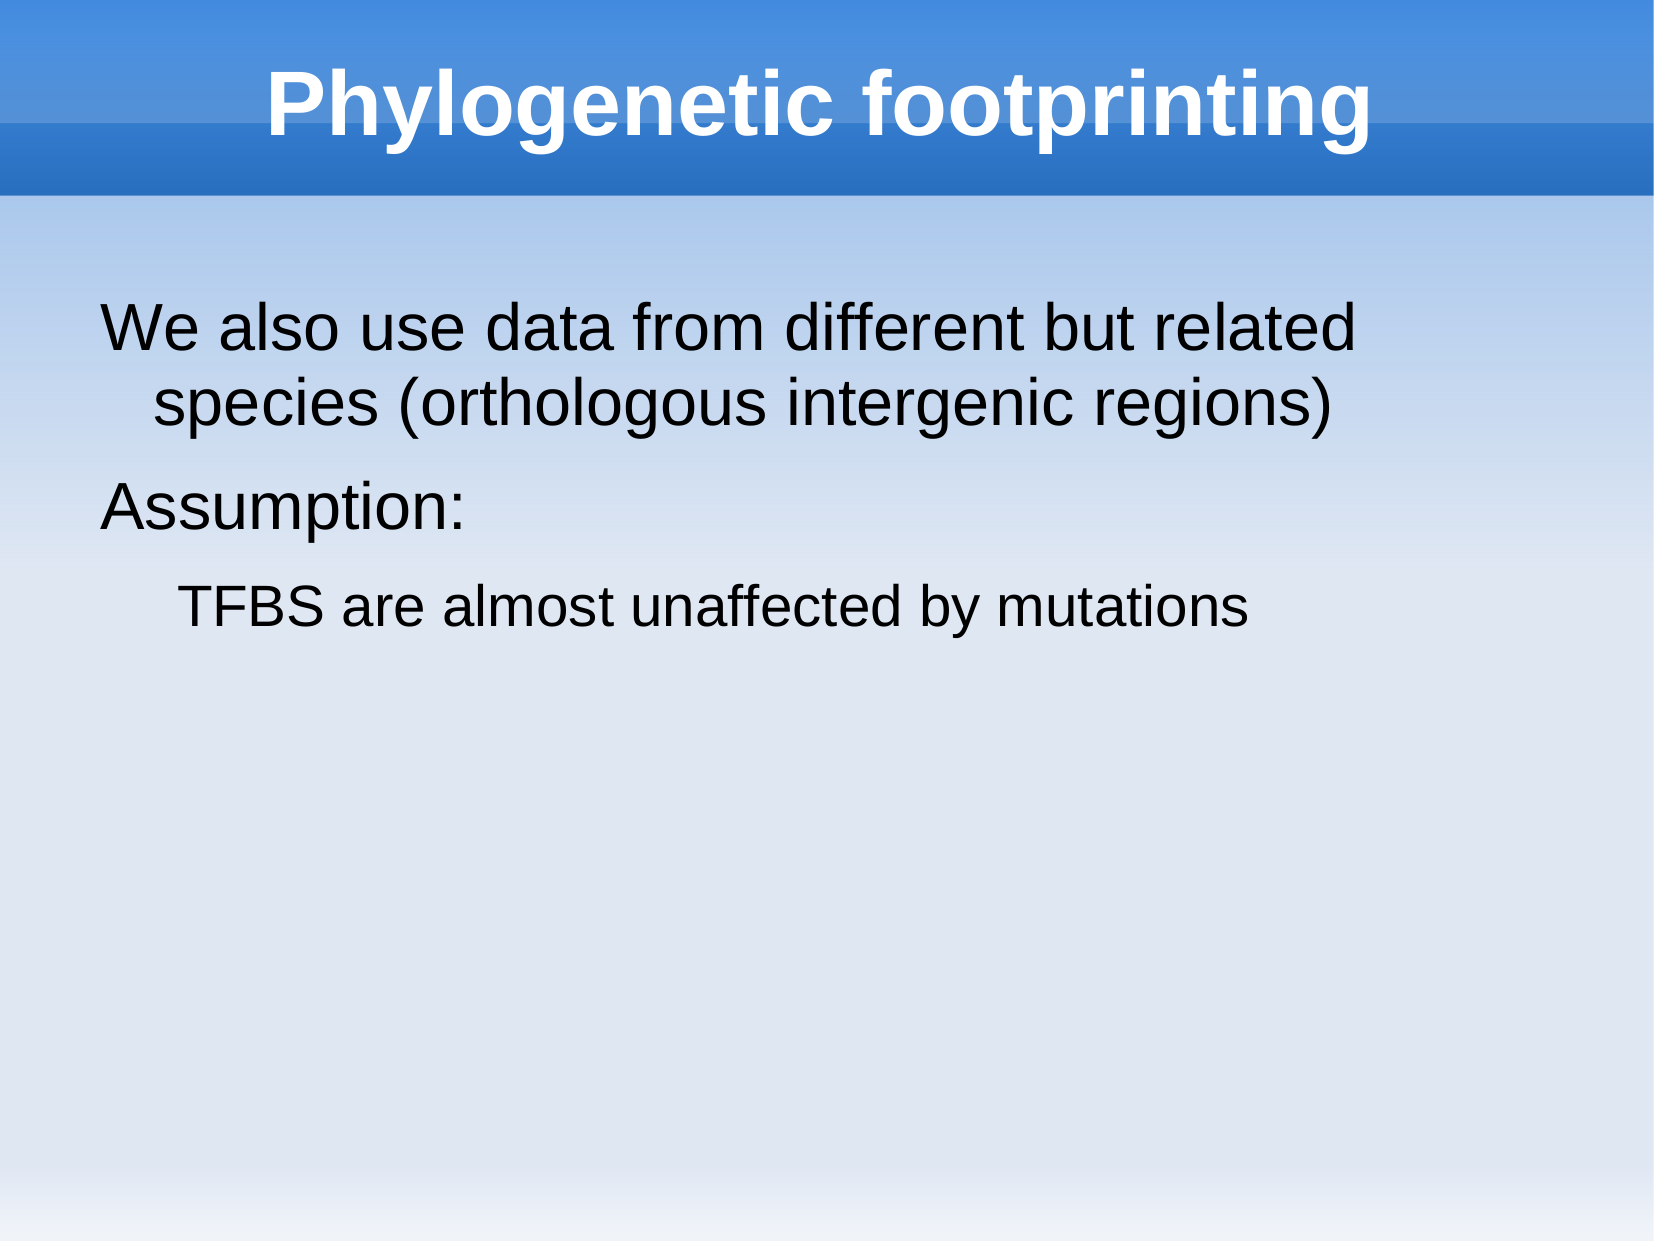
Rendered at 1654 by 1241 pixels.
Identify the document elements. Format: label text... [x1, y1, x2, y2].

title Phylogenetic footprinting [76, 7, 1565, 200]
picture [0, 0, 1654, 1241]
list We also use data from different but related species (orthologous intergenic regions) Assumption: TFBS are almost unaffected by mutations [82, 290, 1571, 1094]
